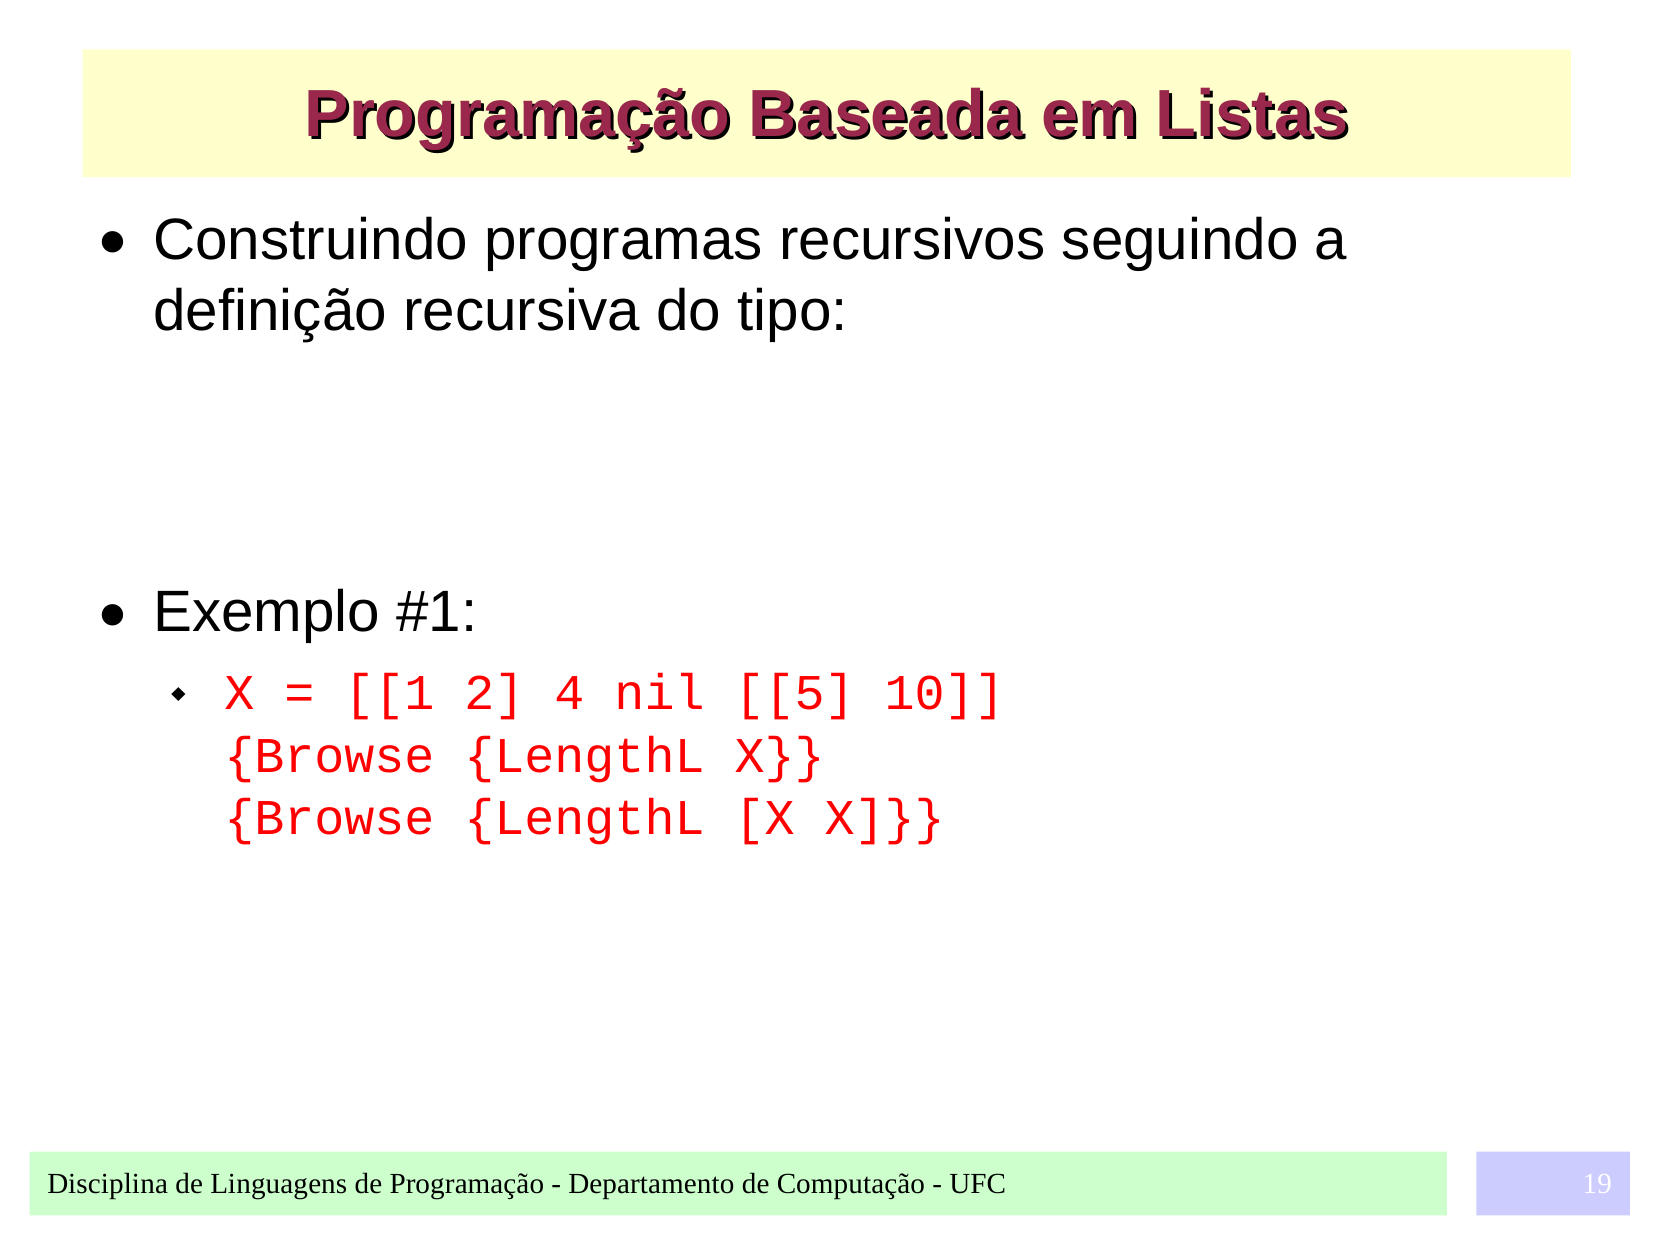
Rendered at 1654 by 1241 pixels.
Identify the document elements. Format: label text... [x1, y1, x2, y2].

list Construindo programas recursivos seguindo a definição recursiva do tipo: Exemplo #1: X = [[1 2] 4 nil [[5] 10]] {Browse {LengthL X}} {Browse {LengthL [X X]}} [82, 206, 1571, 1152]
title Programação Baseada em Listas [82, 49, 1571, 178]
